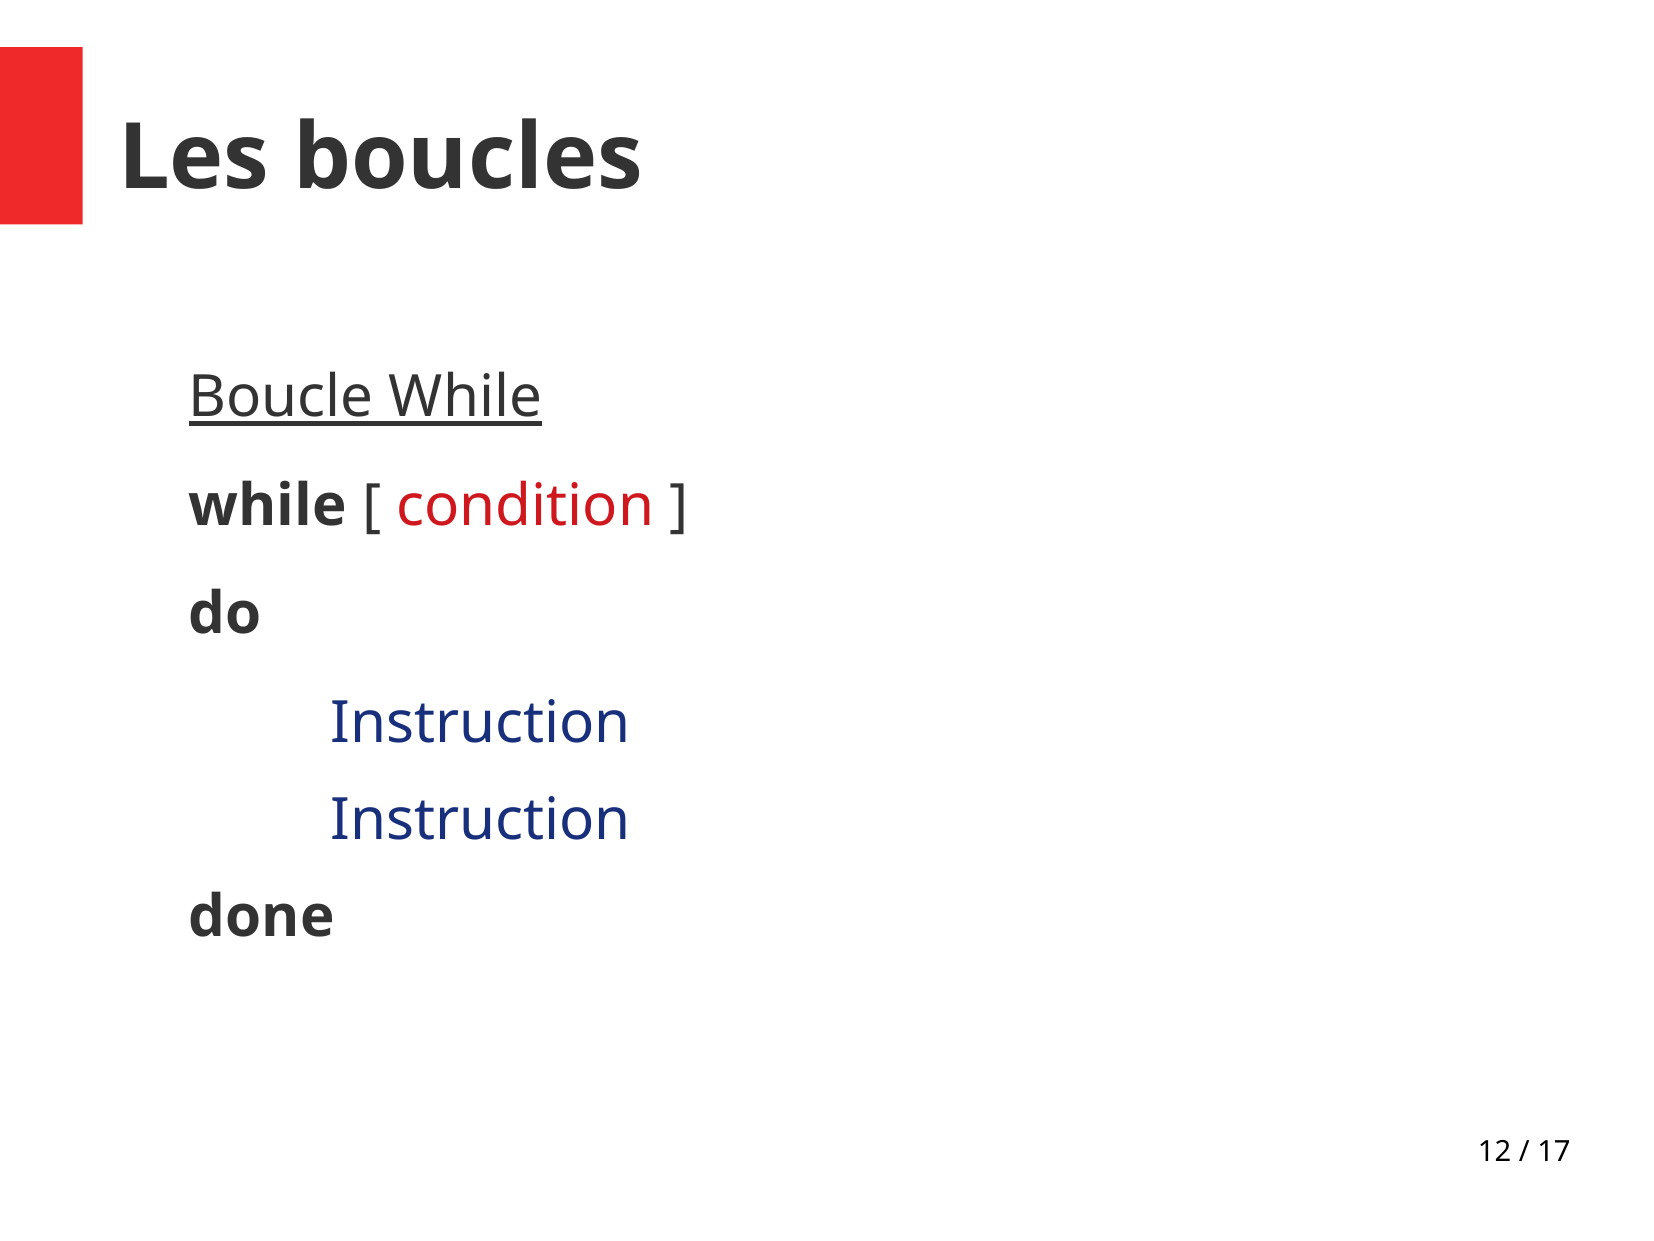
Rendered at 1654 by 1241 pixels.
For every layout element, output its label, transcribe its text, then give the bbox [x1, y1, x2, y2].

list Boucle While while [ condition ] do Instruction Instruction done [118, 354, 1536, 1074]
title Les boucles [118, 49, 1571, 257]
